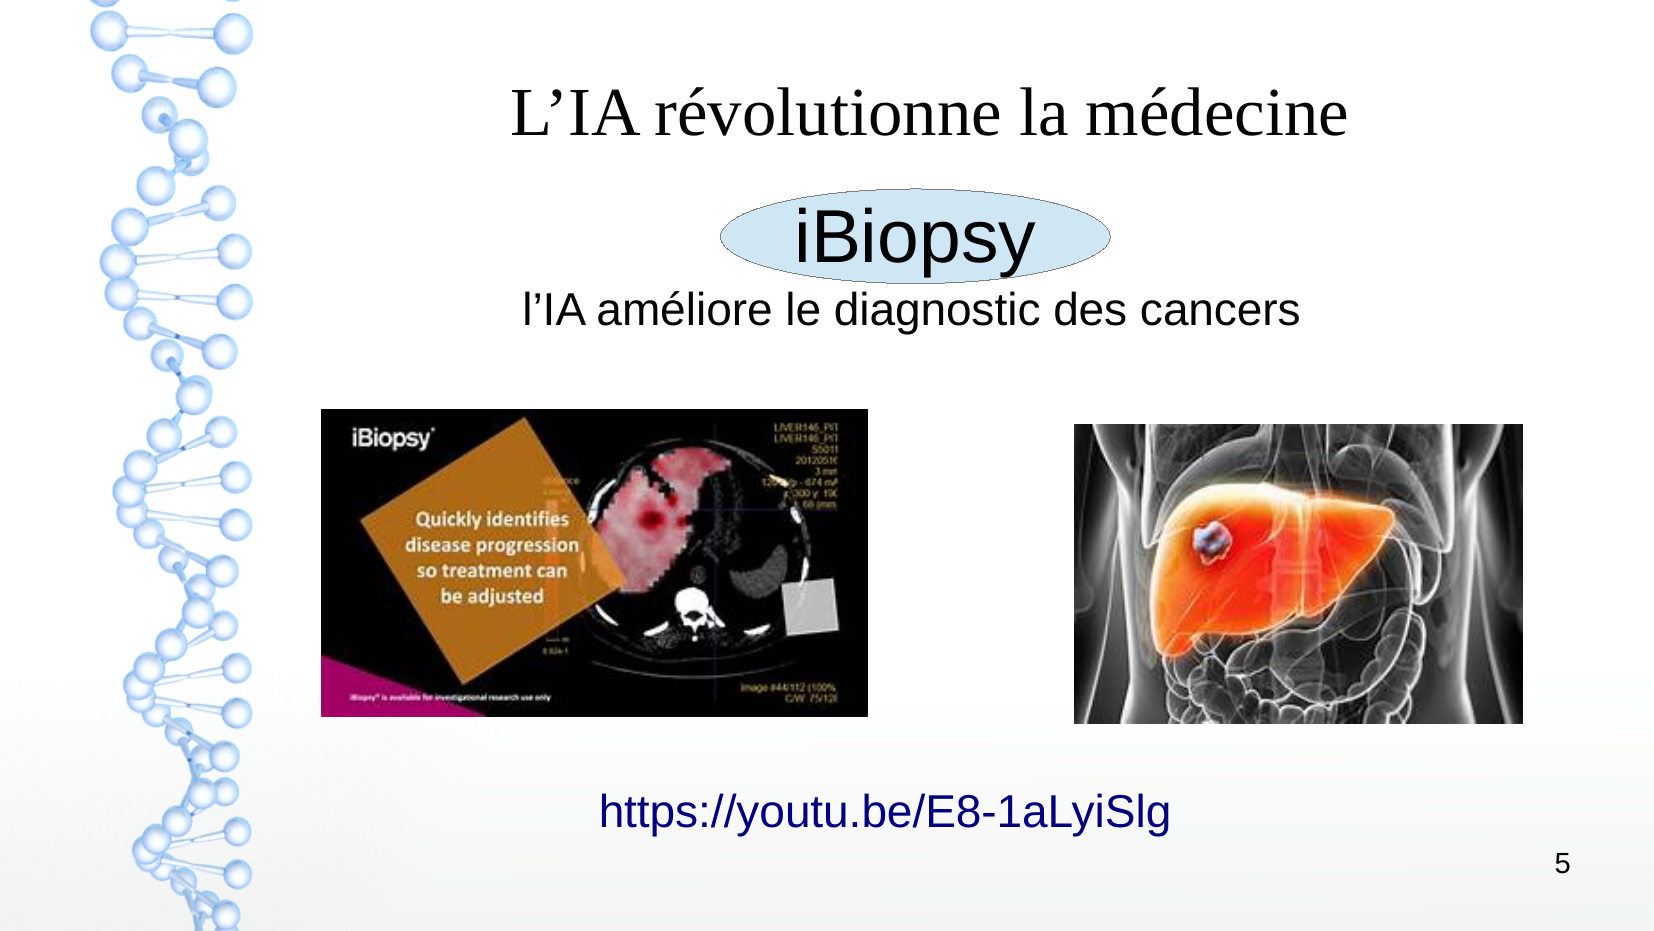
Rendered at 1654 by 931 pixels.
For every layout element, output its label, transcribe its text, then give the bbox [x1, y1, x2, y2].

title L’IA révolutionne la médecine [265, 35, 1595, 189]
list l’IA améliore le diagnostic des cancers https://youtu.be/E8-1aLyiSlg [265, 283, 1595, 839]
picture [0, 0, 1654, 931]
text_box iBiopsy [720, 188, 1111, 284]
